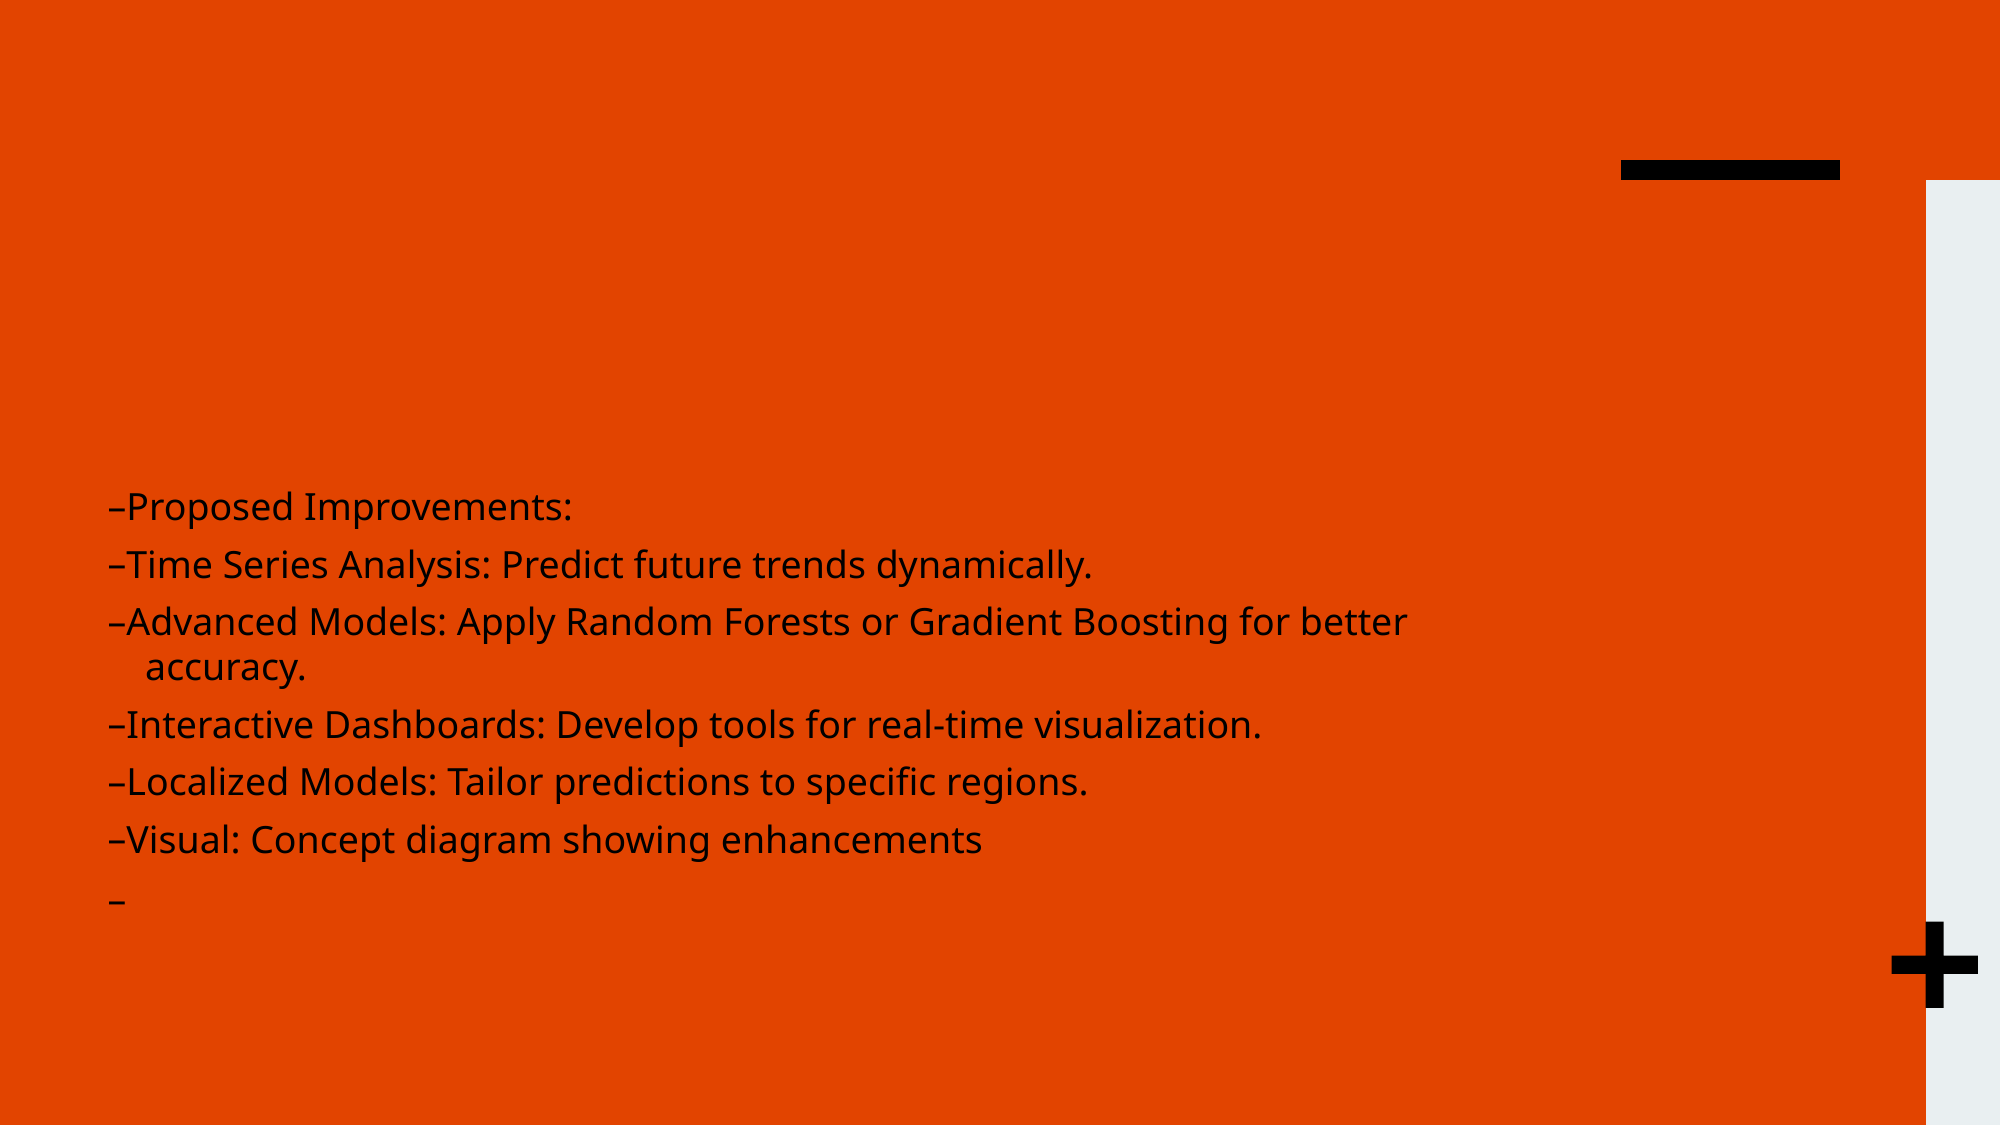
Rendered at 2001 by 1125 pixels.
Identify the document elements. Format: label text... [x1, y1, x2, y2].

text_box [0, 0, 2000, 1125]
text_box Proposed Improvements: Time Series Analysis: Predict future trends dynamically. Advanced Models: Apply Random Forests or Gradient Boosting for better accuracy. Interactive Dashboards: Develop tools for real-time visualization. Localized Models: Tailor predictions to specific regions. Visual: Concept diagram showing enhancements [92, 475, 1449, 965]
